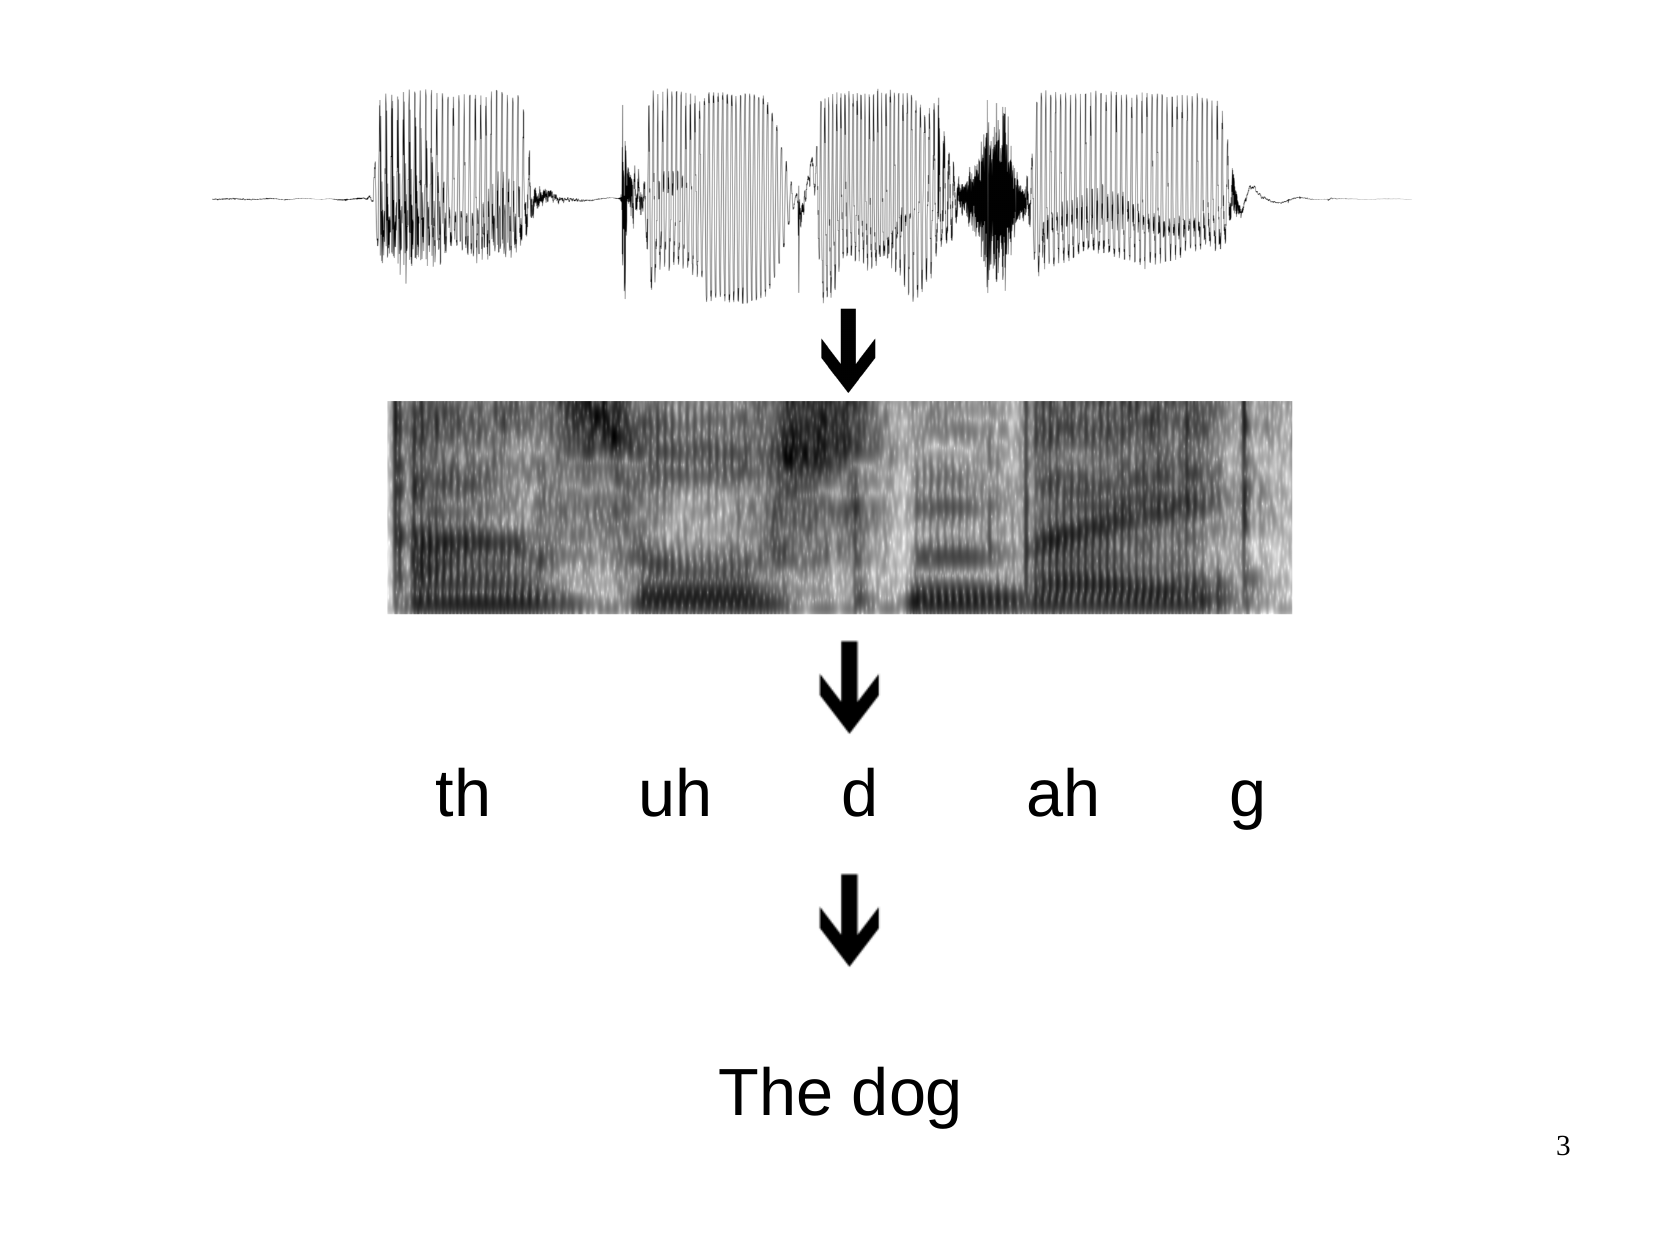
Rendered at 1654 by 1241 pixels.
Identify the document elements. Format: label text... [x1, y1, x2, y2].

subtitle T th uh d ah g The dog [60, 72, 1549, 1216]
picture [199, 72, 1426, 740]
picture [810, 869, 901, 974]
